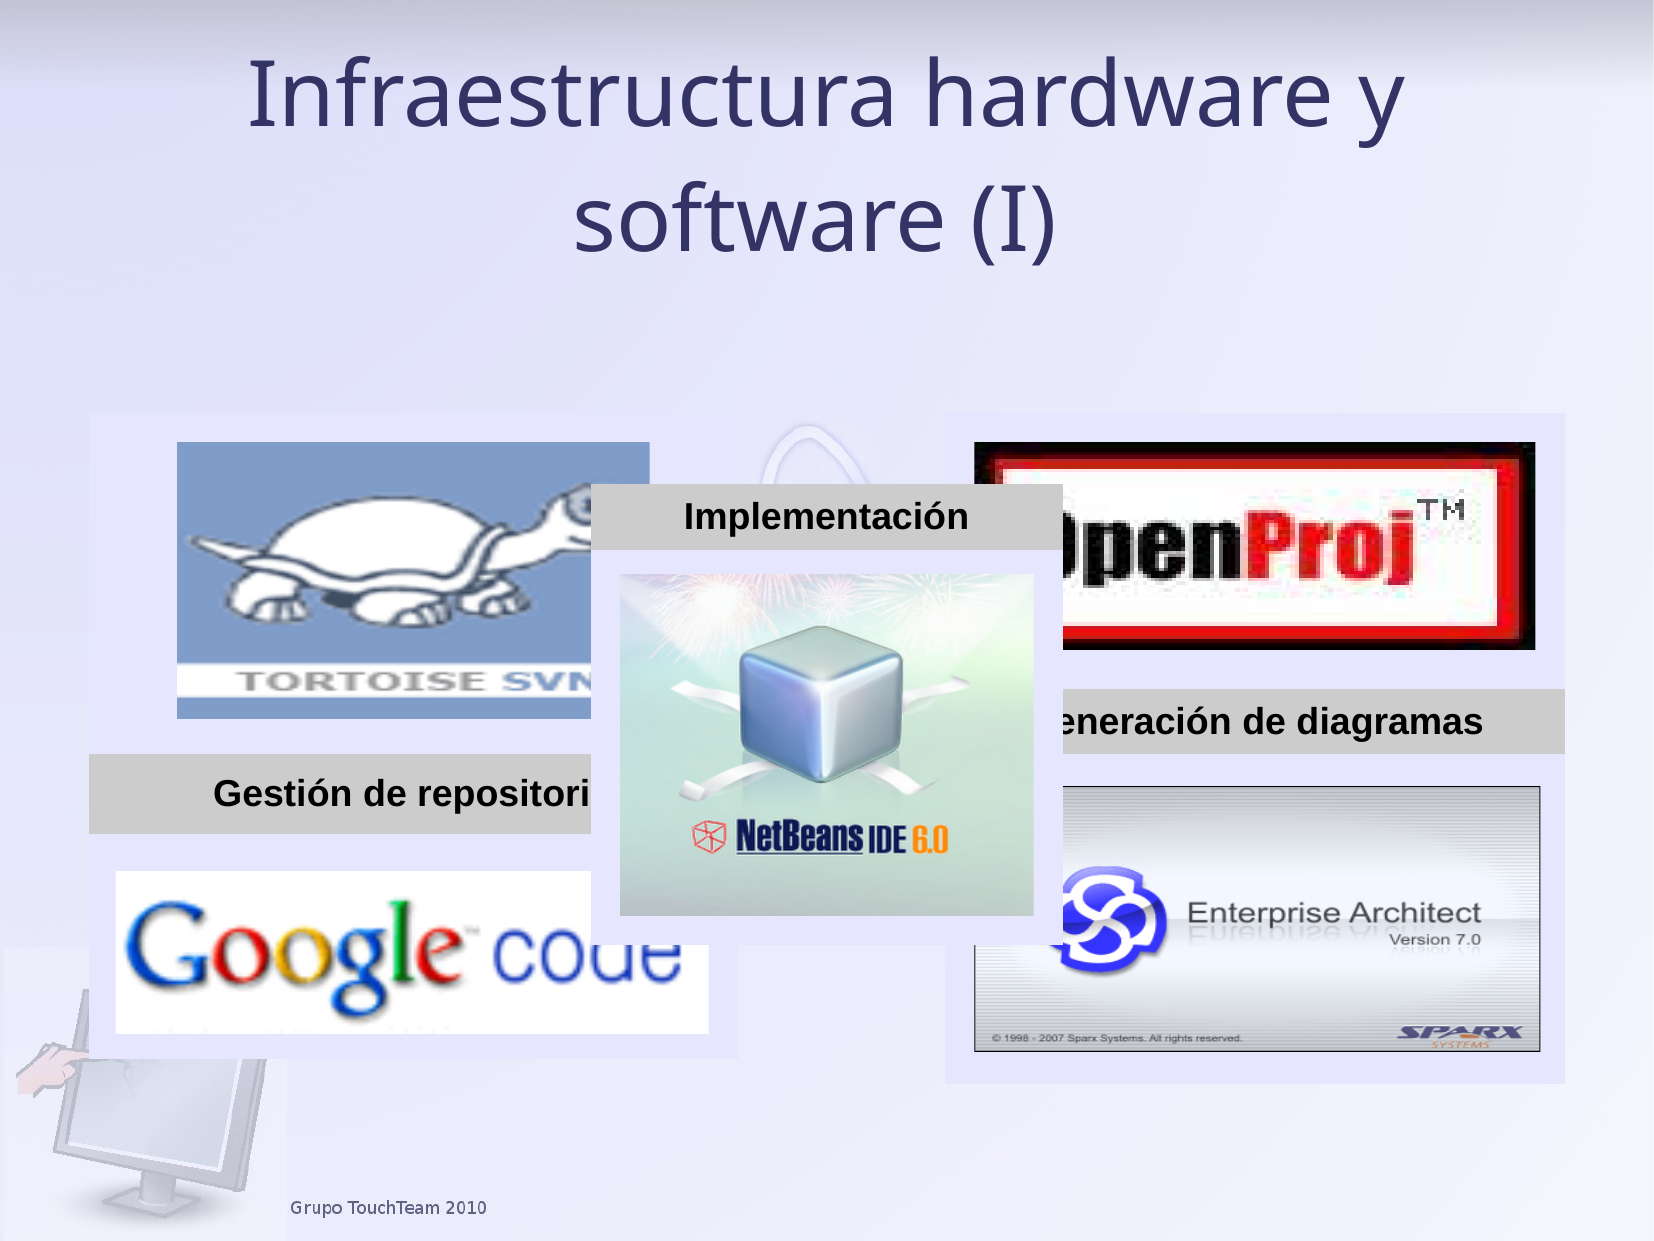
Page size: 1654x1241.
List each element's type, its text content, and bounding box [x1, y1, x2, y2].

picture [0, 0, 1654, 1241]
table_cell Gestión de repositorio [89, 754, 591, 834]
table_header Implementación [591, 484, 1063, 550]
table_header [945, 413, 1565, 689]
title Infraestructura hardware y software (I) [82, 0, 1571, 313]
table_header [89, 413, 738, 754]
table_cell Generación de diagramas [1063, 689, 1565, 754]
table_cell [89, 834, 738, 1059]
table_cell [591, 550, 1063, 945]
table_cell [945, 754, 1565, 1084]
